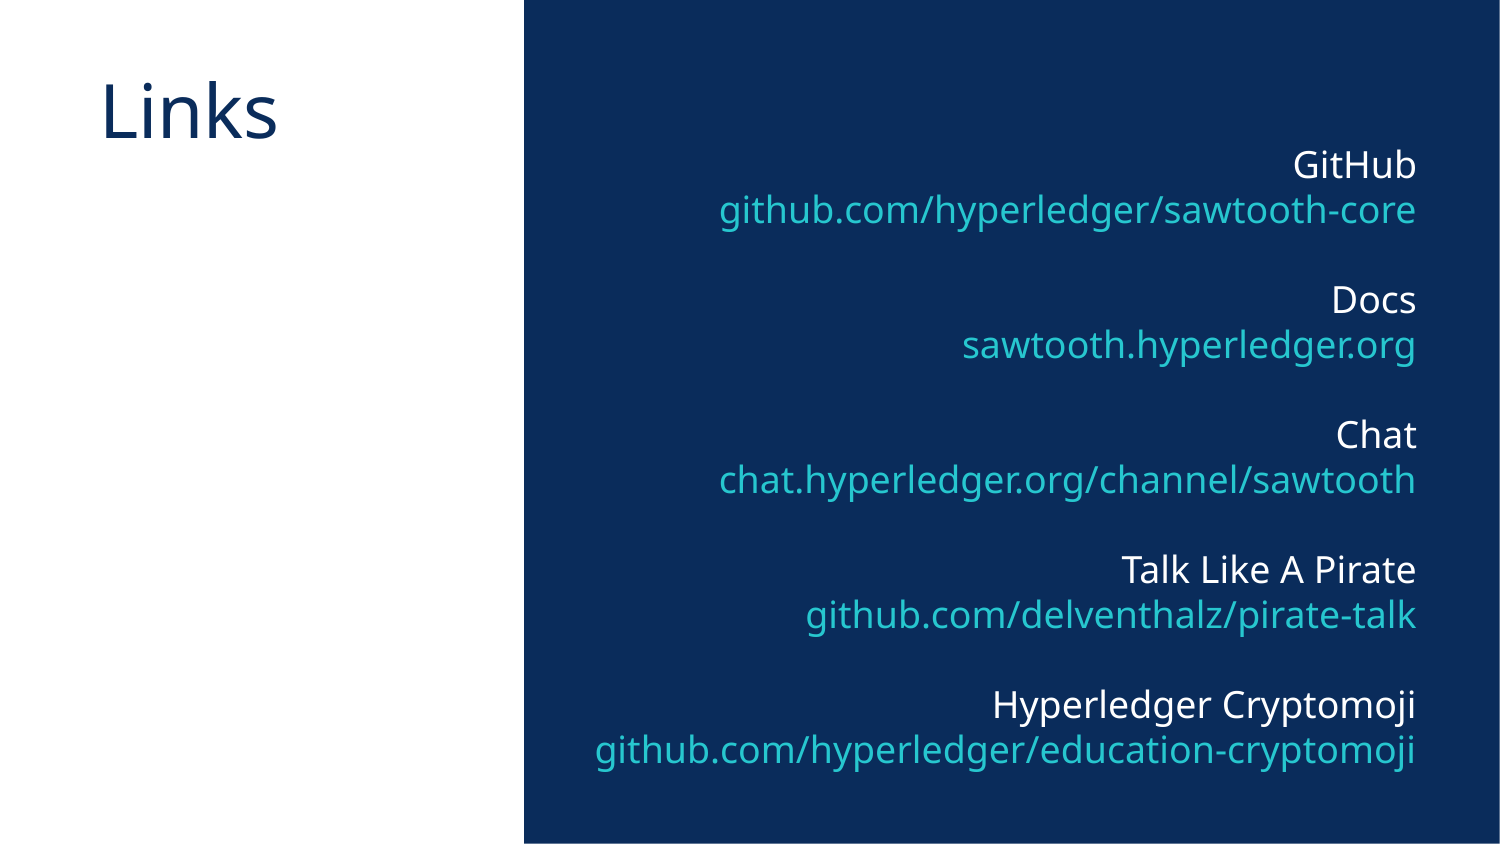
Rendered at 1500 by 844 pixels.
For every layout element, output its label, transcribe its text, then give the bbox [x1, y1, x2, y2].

text_box GitHub github.com/hyperledger/sawtooth-core Docs sawtooth.hyperledger.org Chat chat.hyperledger.org/channel/sawtooth Talk Like A Pirate github.com/delventhalz/pirate-talk Hyperledger Cryptomoji github.com/hyperledger/education-cryptomoji [510, 133, 1433, 792]
text_box [524, 0, 1500, 844]
text_box Links [84, 56, 629, 157]
